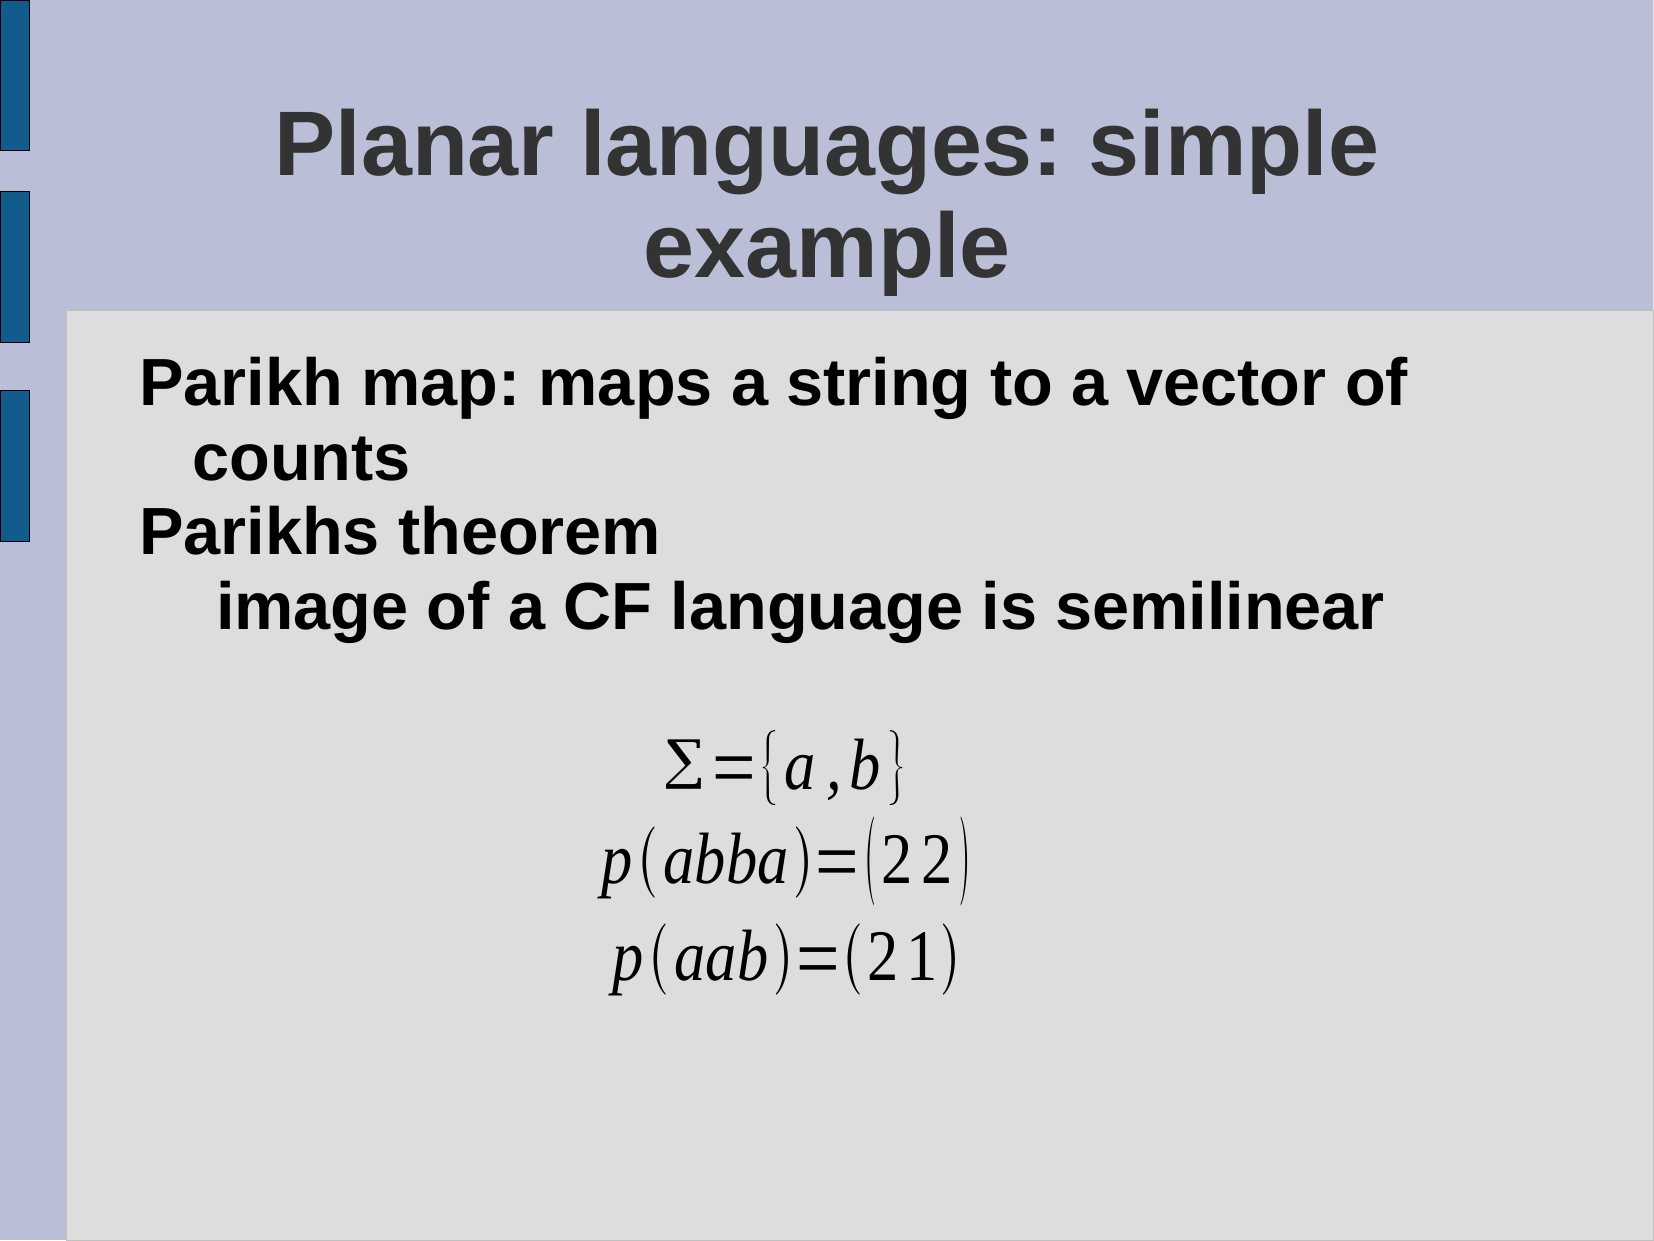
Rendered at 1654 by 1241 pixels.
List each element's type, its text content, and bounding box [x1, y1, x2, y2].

list Parikh map: maps a string to a vector of counts Parikhs theorem image of a CF language is semilinear [121, 344, 1534, 1127]
title Planar languages: simple example [121, 91, 1534, 299]
